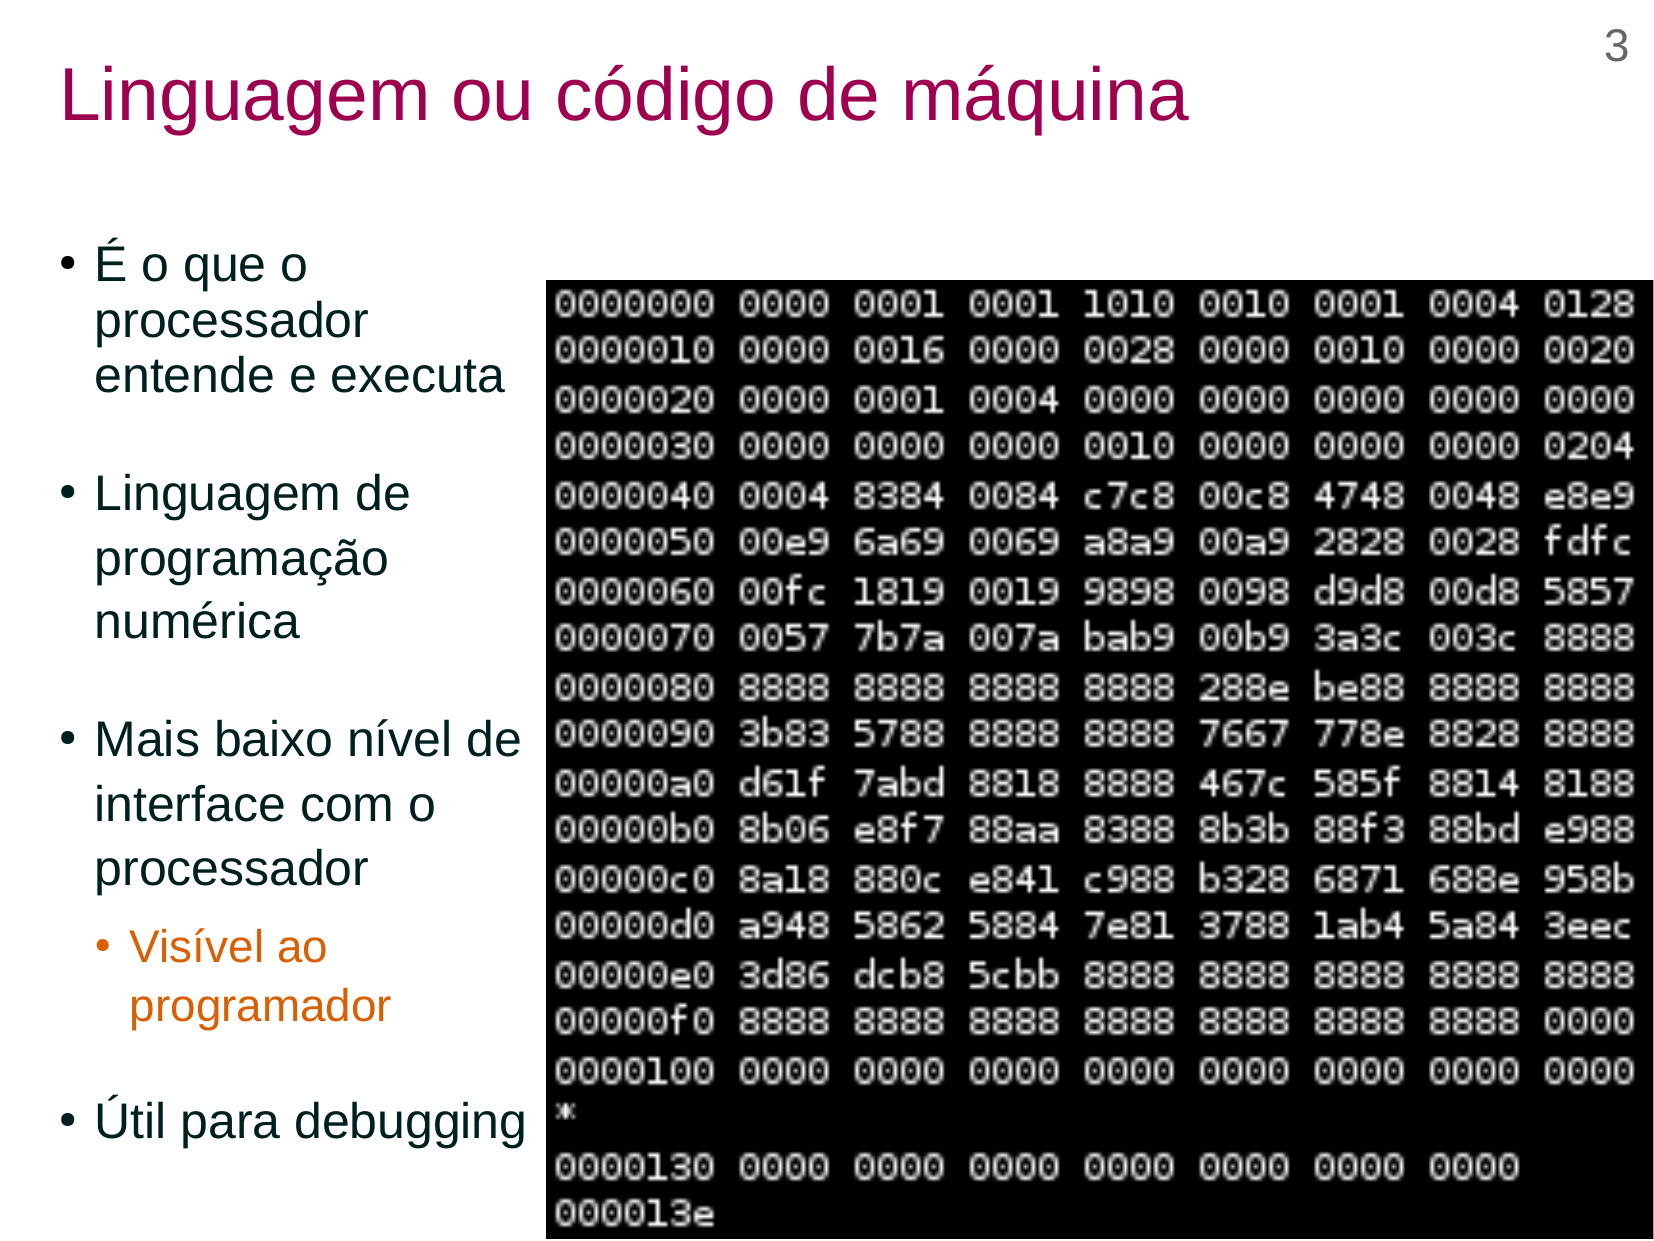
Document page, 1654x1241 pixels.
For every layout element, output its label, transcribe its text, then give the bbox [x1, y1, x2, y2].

list É o que o processador entende e executa Linguagem de programação numérica Mais baixo nível de interface com o processador Visível ao programador Útil para debugging [59, 236, 532, 1211]
picture [546, 280, 1654, 1239]
title Linguagem ou código de máquina [59, 29, 1595, 148]
